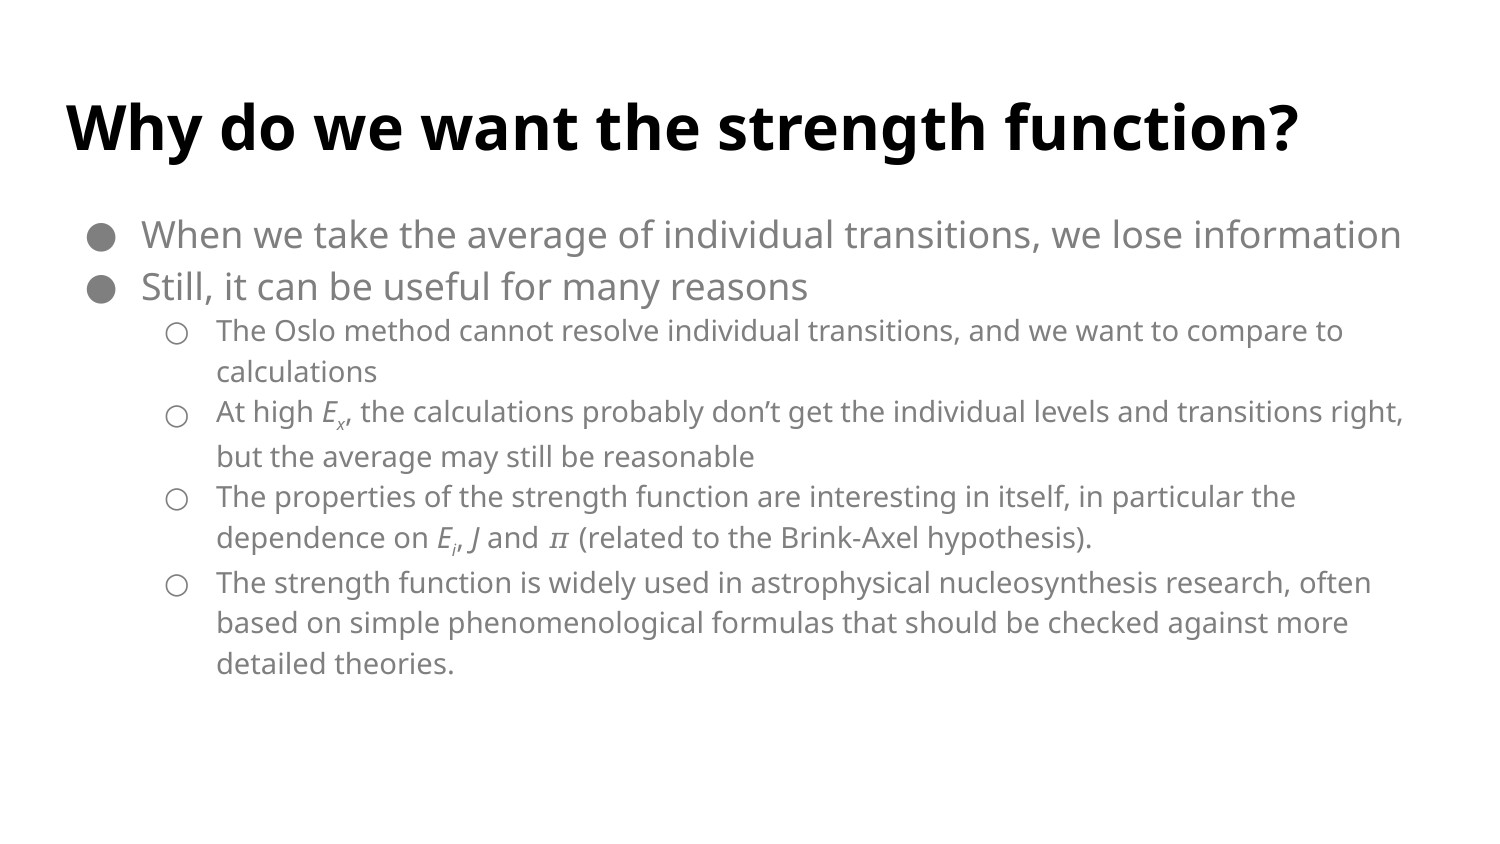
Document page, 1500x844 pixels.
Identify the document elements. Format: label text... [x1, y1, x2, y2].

title Why do we want the strength function? [51, 72, 1449, 176]
list When we take the average of individual transitions, we lose information Still, it can be useful for many reasons The Oslo method cannot resolve individual transitions, and we want to compare to calculations At high Ex, the calculations probably don’t get the individual levels and transitions right, but the average may still be reasonable The properties of the strength function are interesting in itself, in particular the dependence on Ei, J and 𝜋 (related to the Brink-Axel hypothesis). The strength function is widely used in astrophysical nucleosynthesis research, often based on simple phenomenological formulas that should be checked against more detailed theories. [51, 189, 1449, 750]
